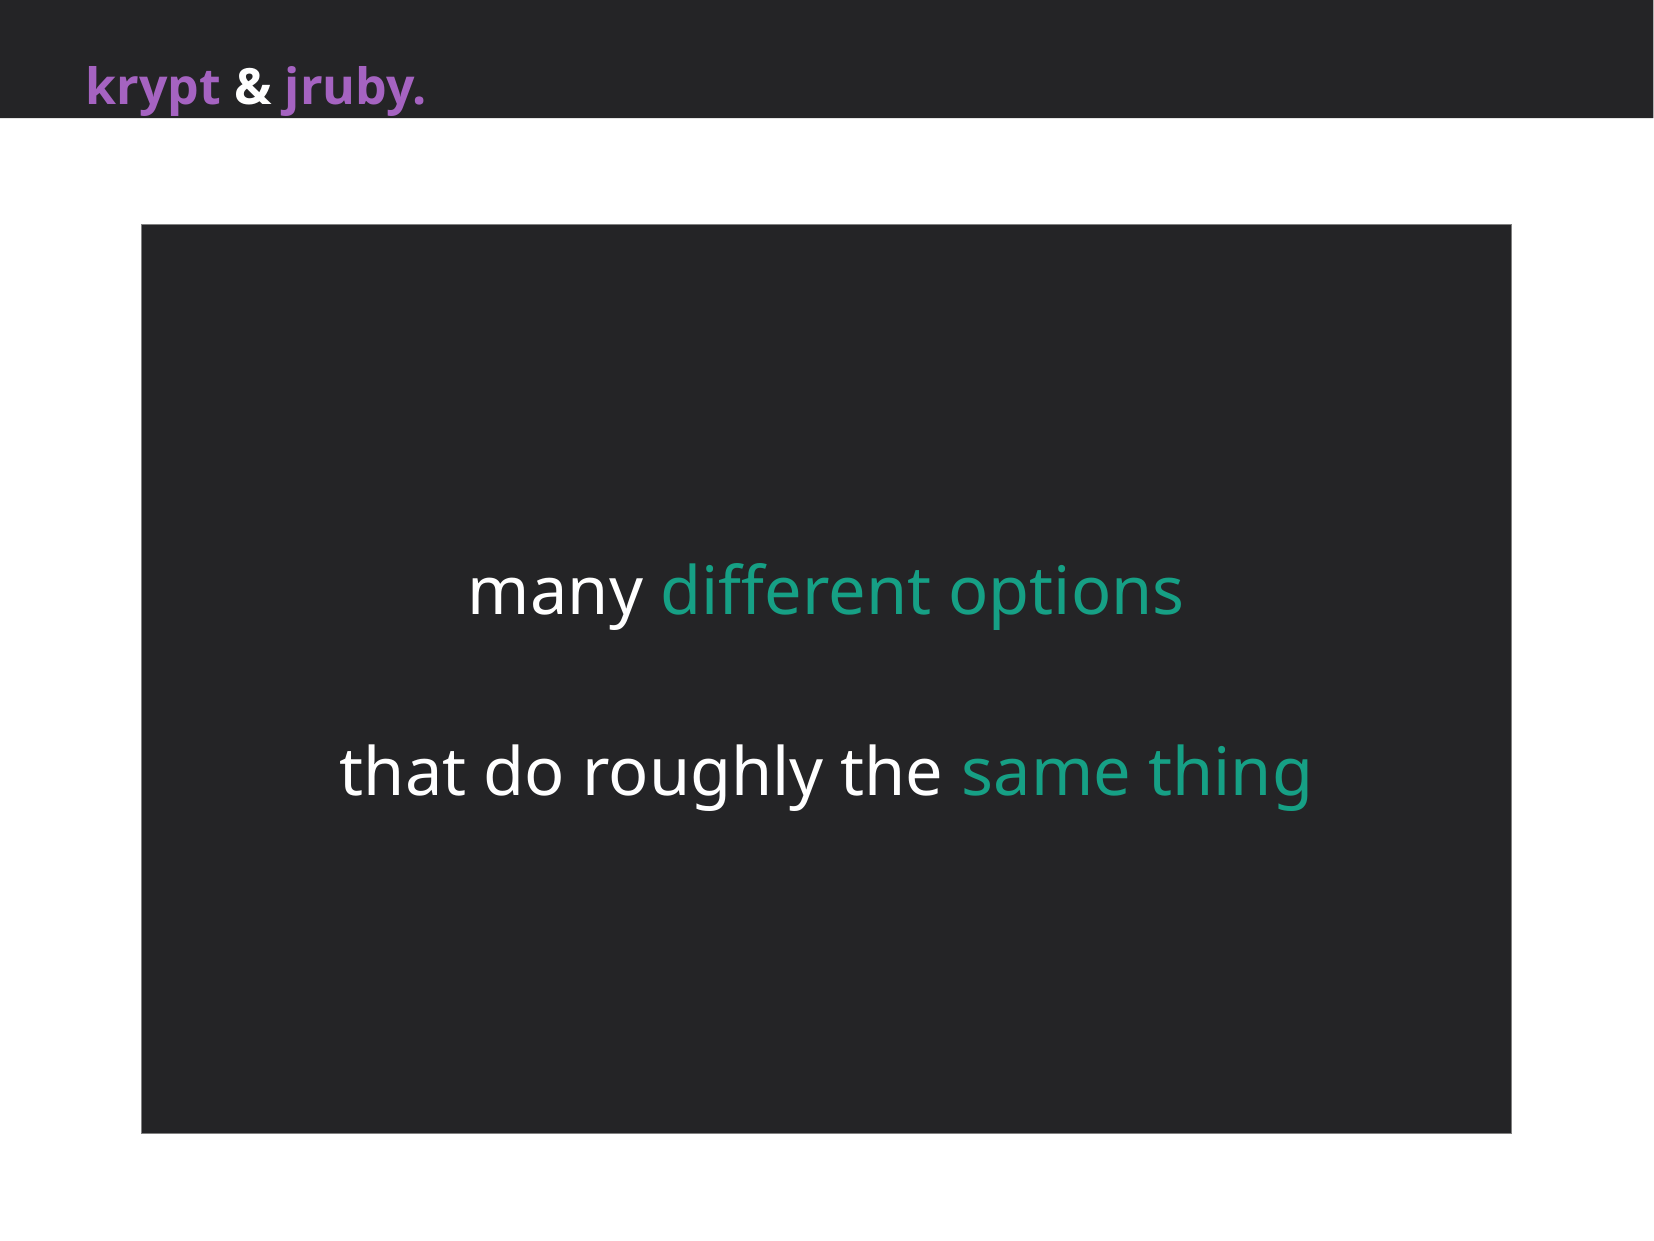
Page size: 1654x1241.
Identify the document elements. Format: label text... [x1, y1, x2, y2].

text_box [0, 0, 1654, 119]
text_box many different options that do roughly the same thing [141, 224, 1512, 1134]
text_box krypt & jruby. [70, 43, 1359, 119]
